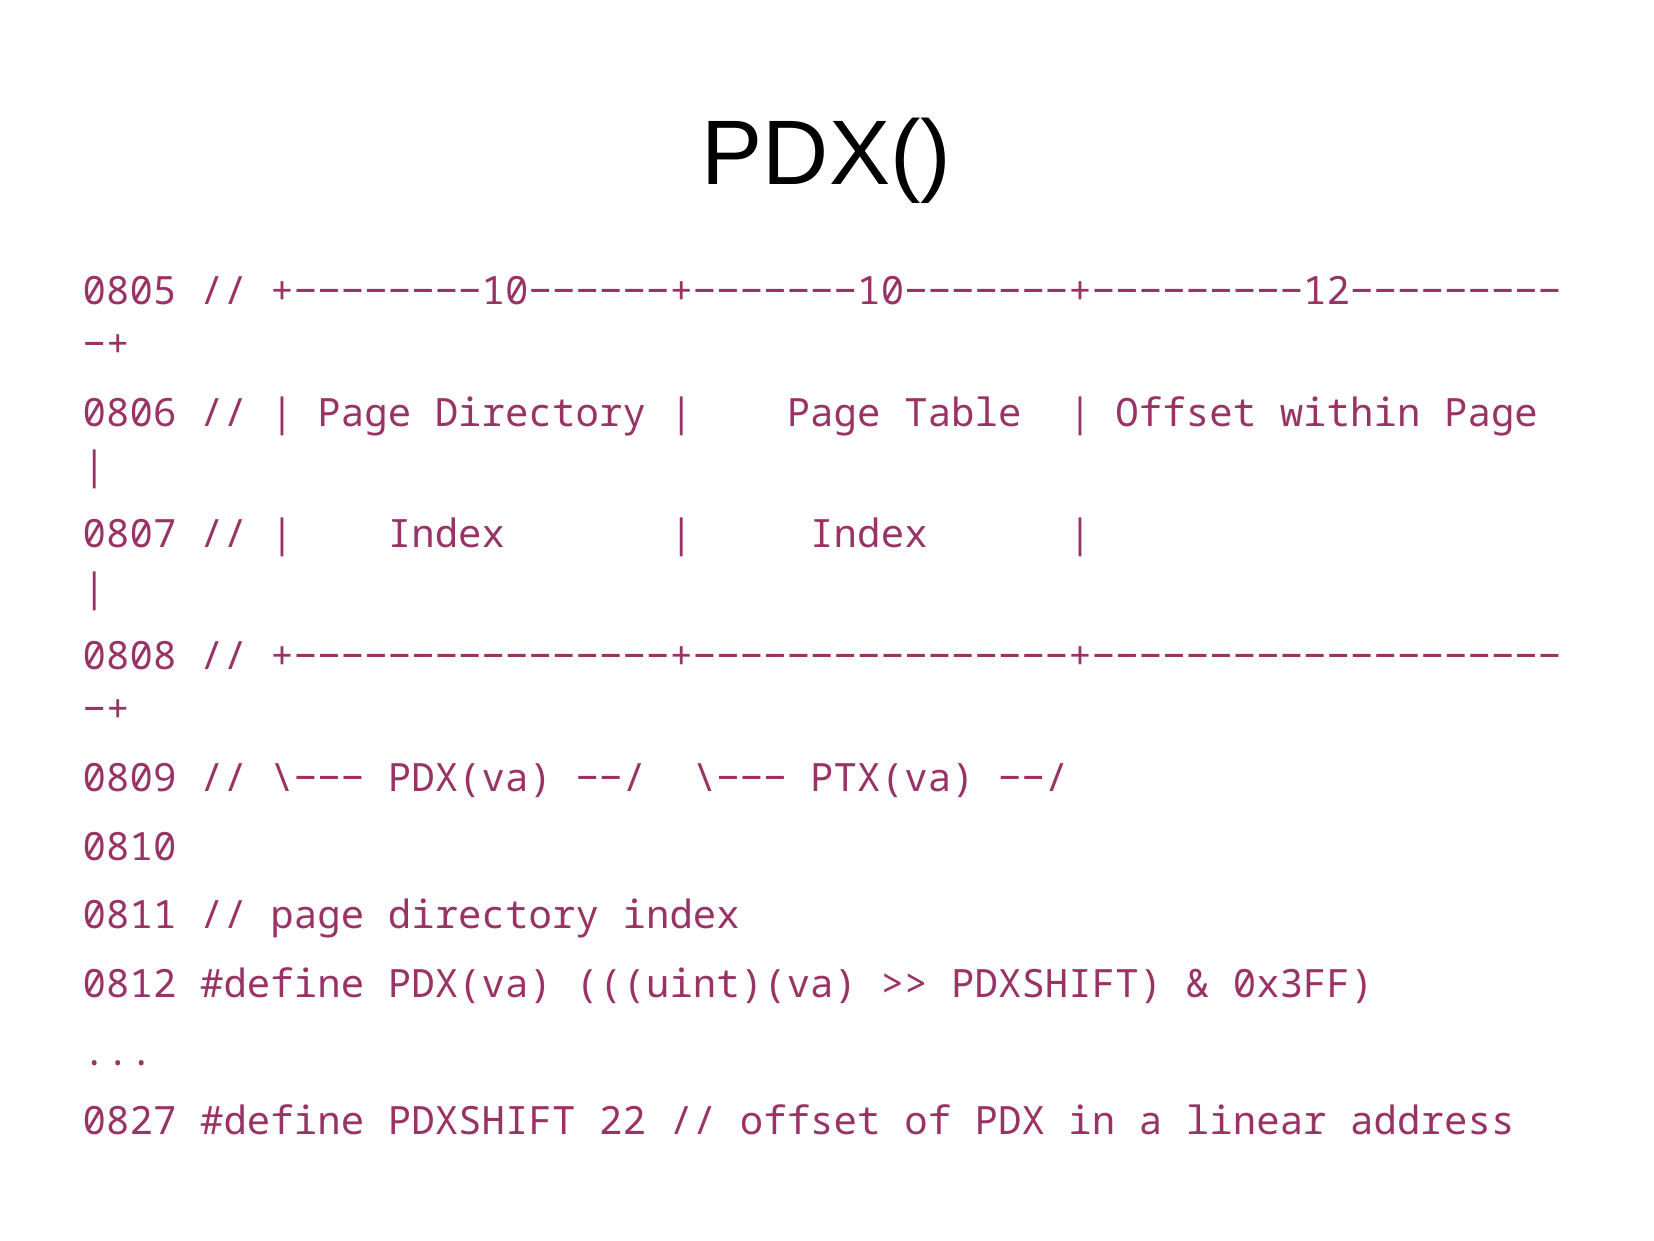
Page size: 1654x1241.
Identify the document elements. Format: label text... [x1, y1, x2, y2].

title PDX() [82, 49, 1571, 257]
list 0805 // +−−−−−−−−10−−−−−−+−−−−−−−10−−−−−−−+−−−−−−−−−12−−−−−−−−−−+ 0806 // | Page Directory | Page Table | Offset within Page | 0807 // | Index | Index | | 0808 // +−−−−−−−−−−−−−−−−+−−−−−−−−−−−−−−−−+−−−−−−−−−−−−−−−−−−−−−+ 0809 // \−−− PDX(va) −−/ \−−− PTX(va) −−/ 0810 0811 // page directory index 0812 #define PDX(va) (((uint)(va) >> PDXSHIFT) & 0x3FF) ... 0827 #define PDXSHIFT 22 // offset of PDX in a linear address [82, 262, 1571, 1163]
